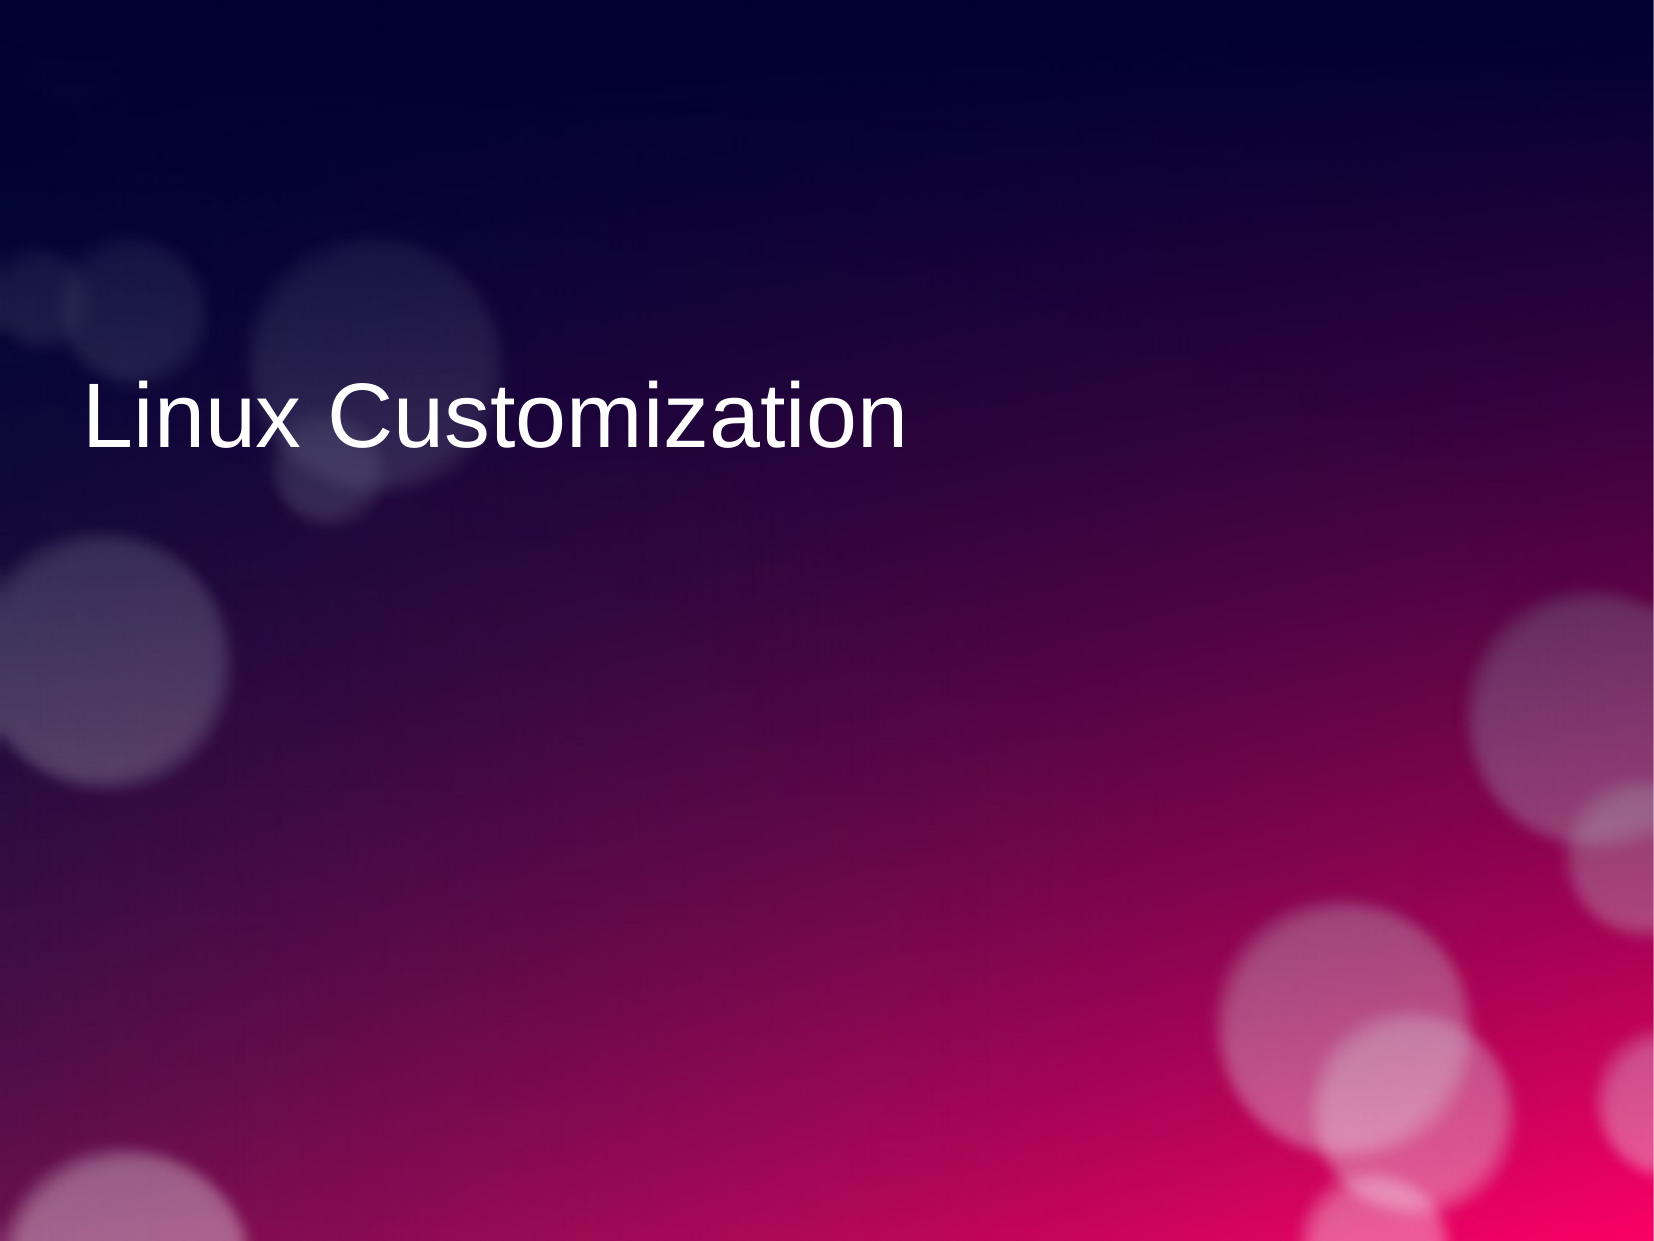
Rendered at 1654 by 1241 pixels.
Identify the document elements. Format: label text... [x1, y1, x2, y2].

picture [0, 0, 1654, 1241]
title Linux Customization [82, 312, 1571, 520]
